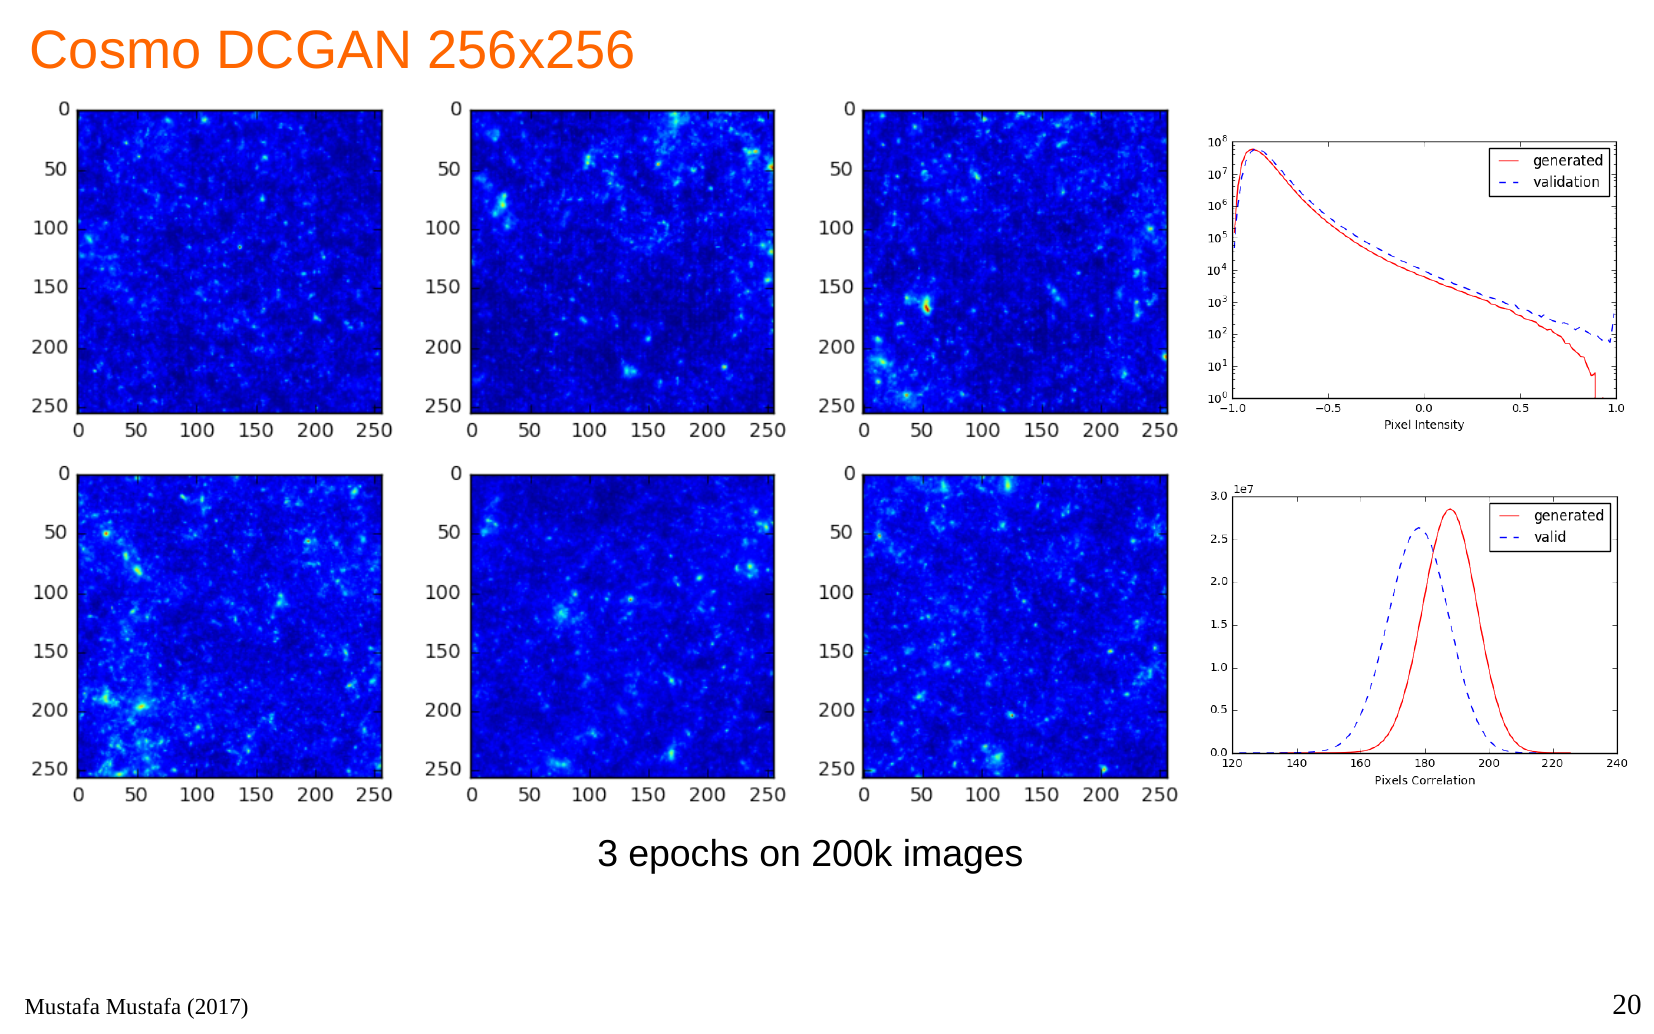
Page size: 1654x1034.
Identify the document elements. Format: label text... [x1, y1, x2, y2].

text_box 3 epochs on 200k images [582, 825, 1072, 886]
title Cosmo DCGAN 256x256 [29, 17, 1621, 82]
picture [0, 24, 1654, 886]
